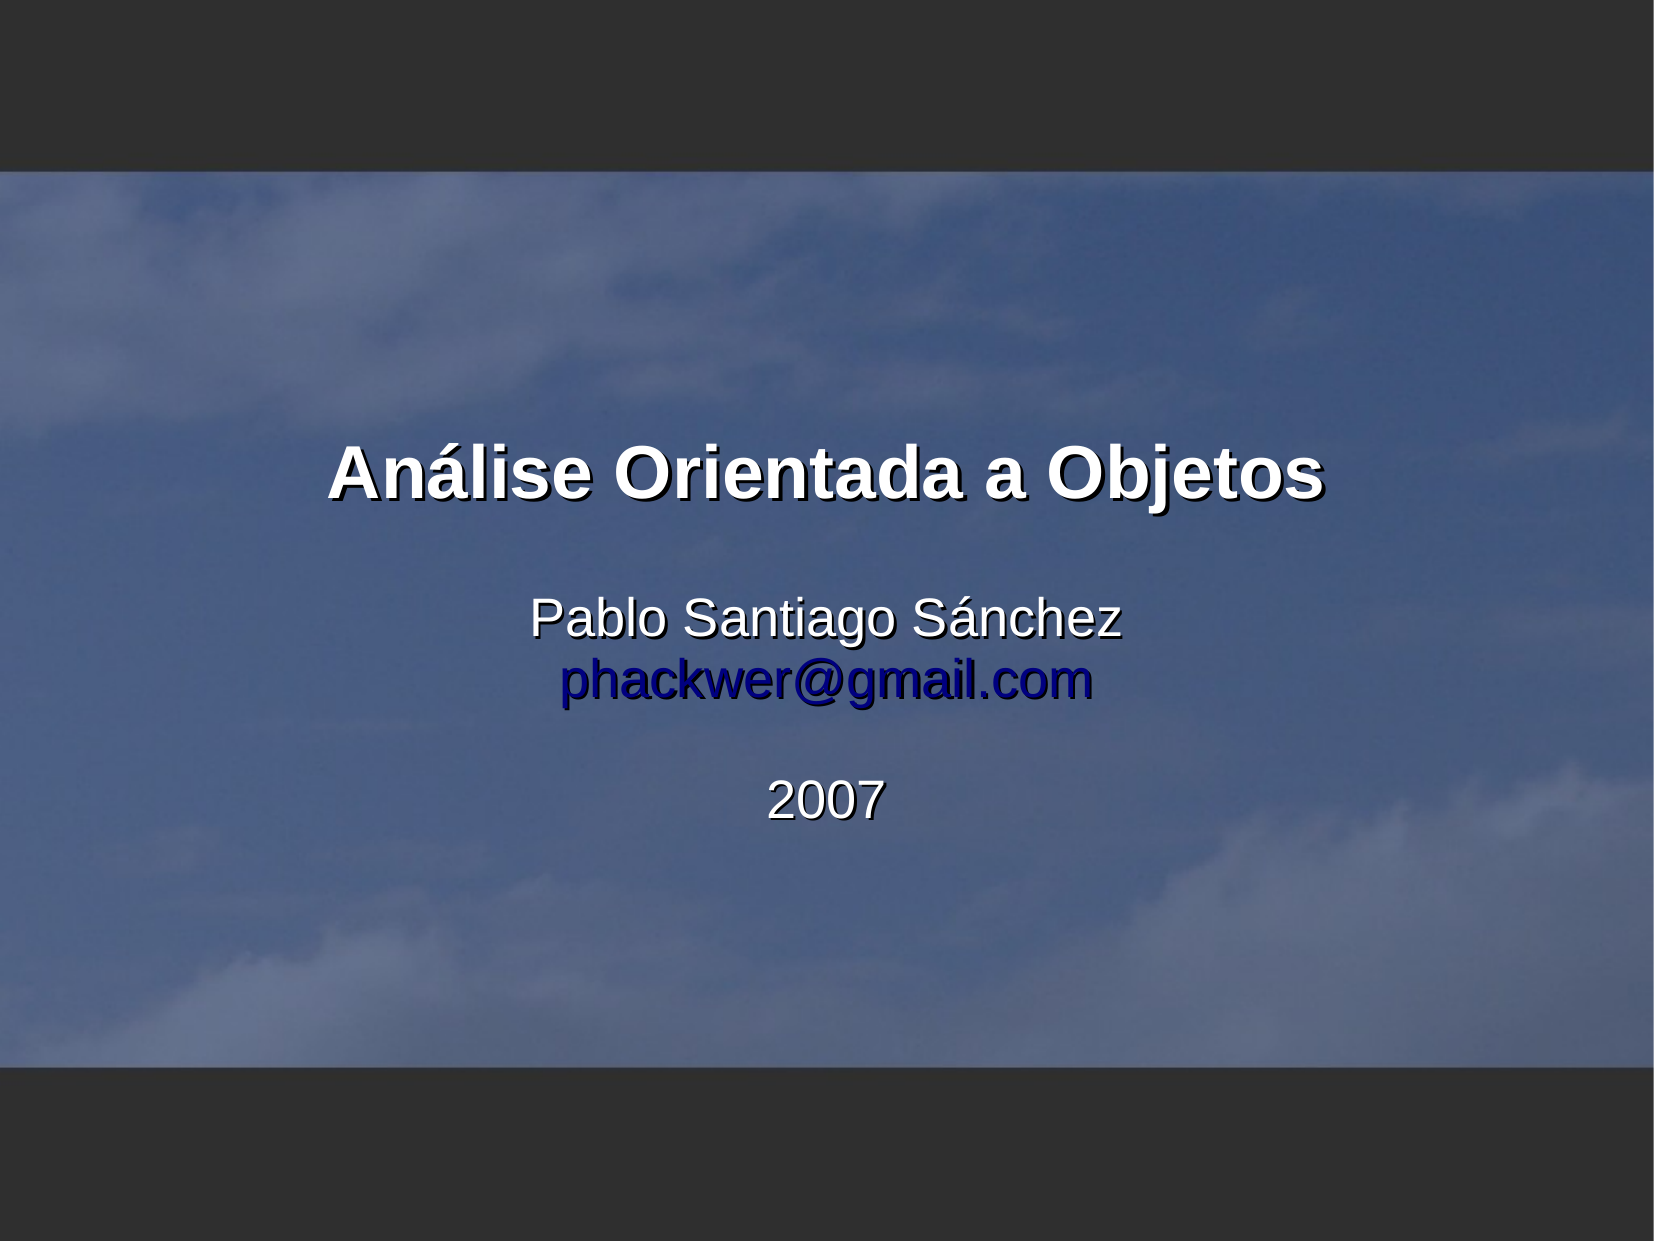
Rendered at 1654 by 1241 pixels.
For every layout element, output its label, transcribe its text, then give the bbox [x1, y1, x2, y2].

subtitle Pablo Santiago Sánchez phackwer@gmail.com 2007 [88, 587, 1565, 830]
title Análise Orientada a Objetos [88, 383, 1565, 562]
picture [0, 0, 1654, 1241]
